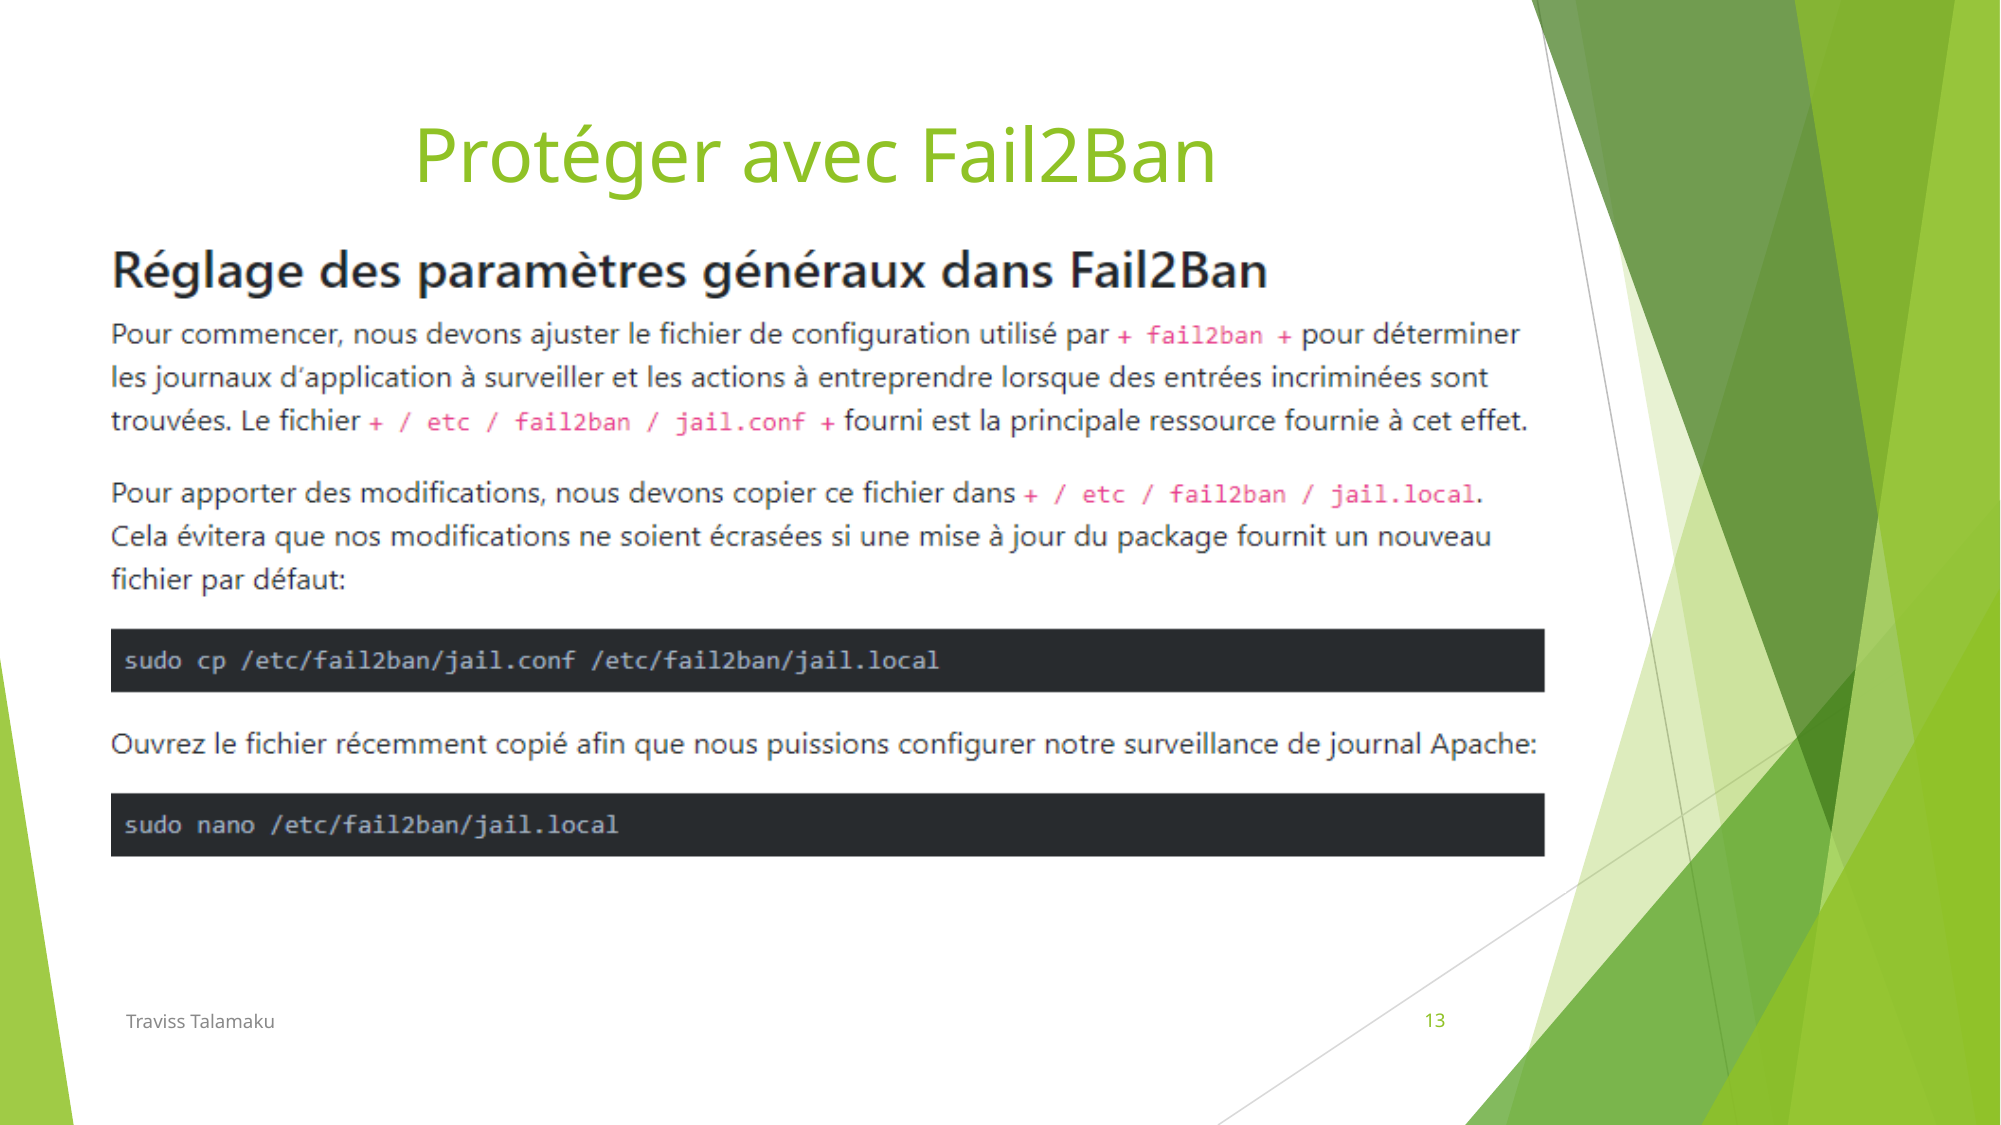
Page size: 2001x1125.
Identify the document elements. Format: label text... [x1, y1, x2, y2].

title Protéger avec Fail2Ban [111, 99, 1522, 232]
text_box Traviss Talamaku [111, 991, 1145, 1051]
text_box [1409, 991, 1522, 1051]
picture [111, 232, 1566, 893]
